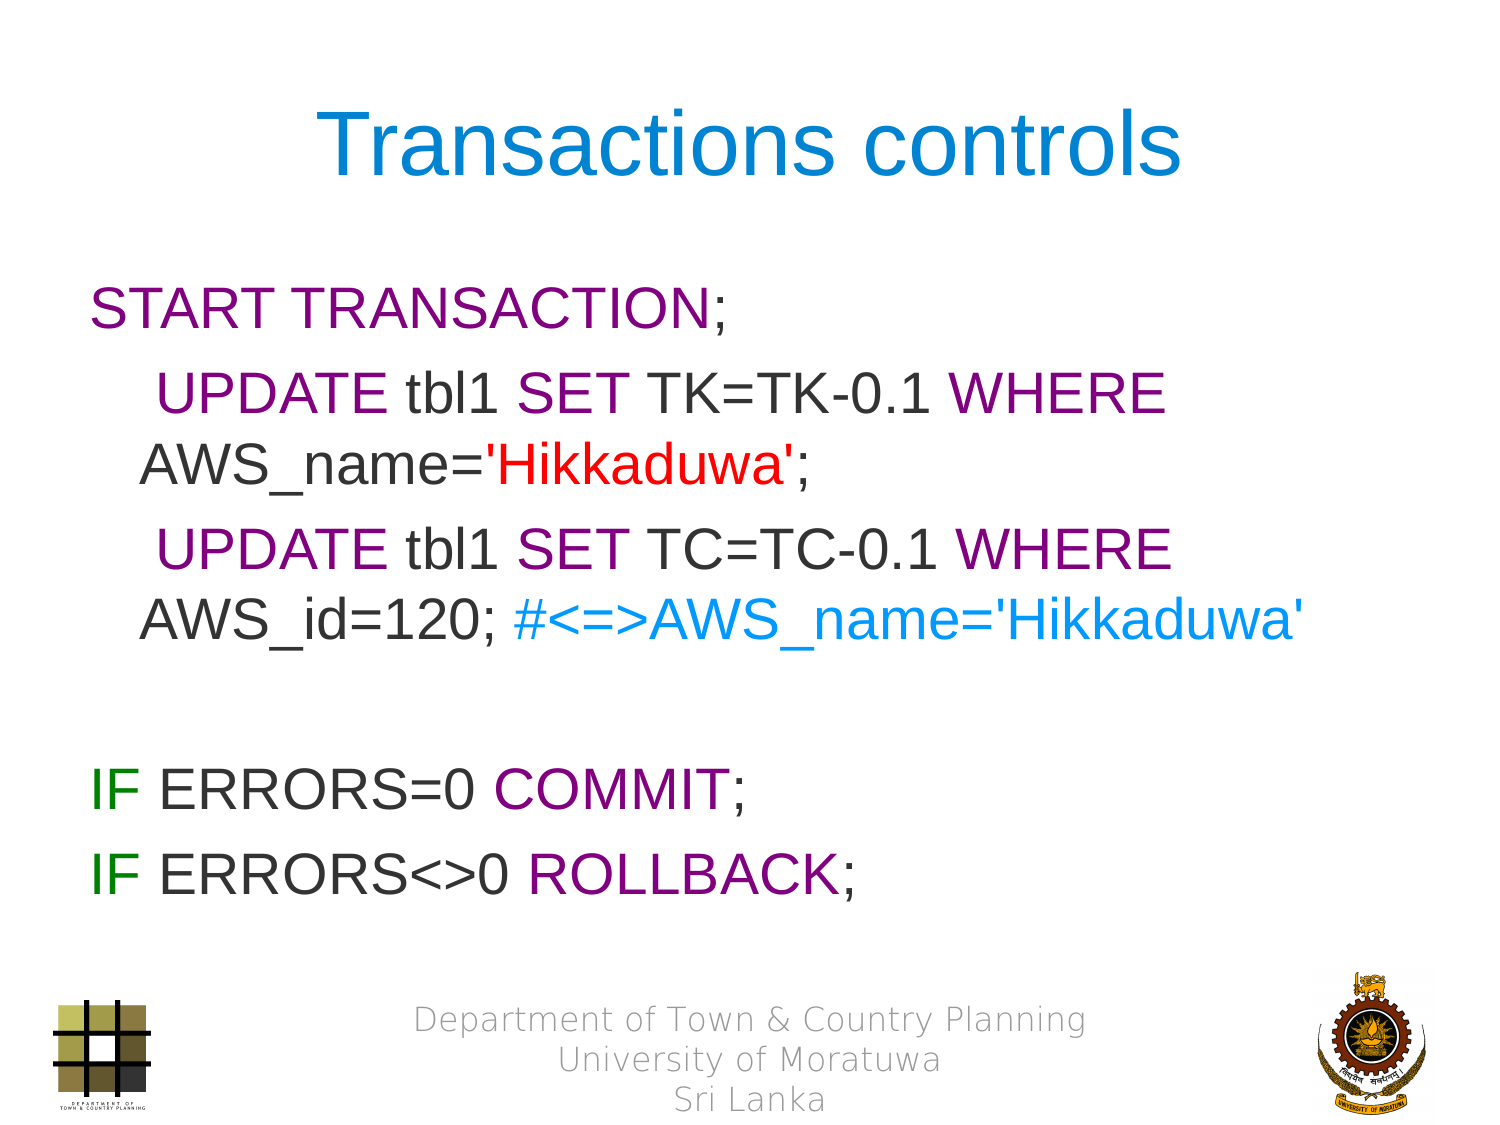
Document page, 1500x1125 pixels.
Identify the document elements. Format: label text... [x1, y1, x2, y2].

list START TRANSACTION; UPDATE tbl1 SET TK=TK-0.1 WHERE AWS_name='Hikkaduwa'; UPDATE tbl1 SET TC=TC-0.1 WHERE AWS_id=120; #<=>AWS_name='Hikkaduwa' IF ERRORS=0 COMMIT; IF ERRORS<>0 ROLLBACK; [75, 262, 1426, 916]
title Transactions controls [75, 45, 1426, 233]
picture [53, 1000, 151, 1110]
picture [1312, 966, 1435, 1125]
